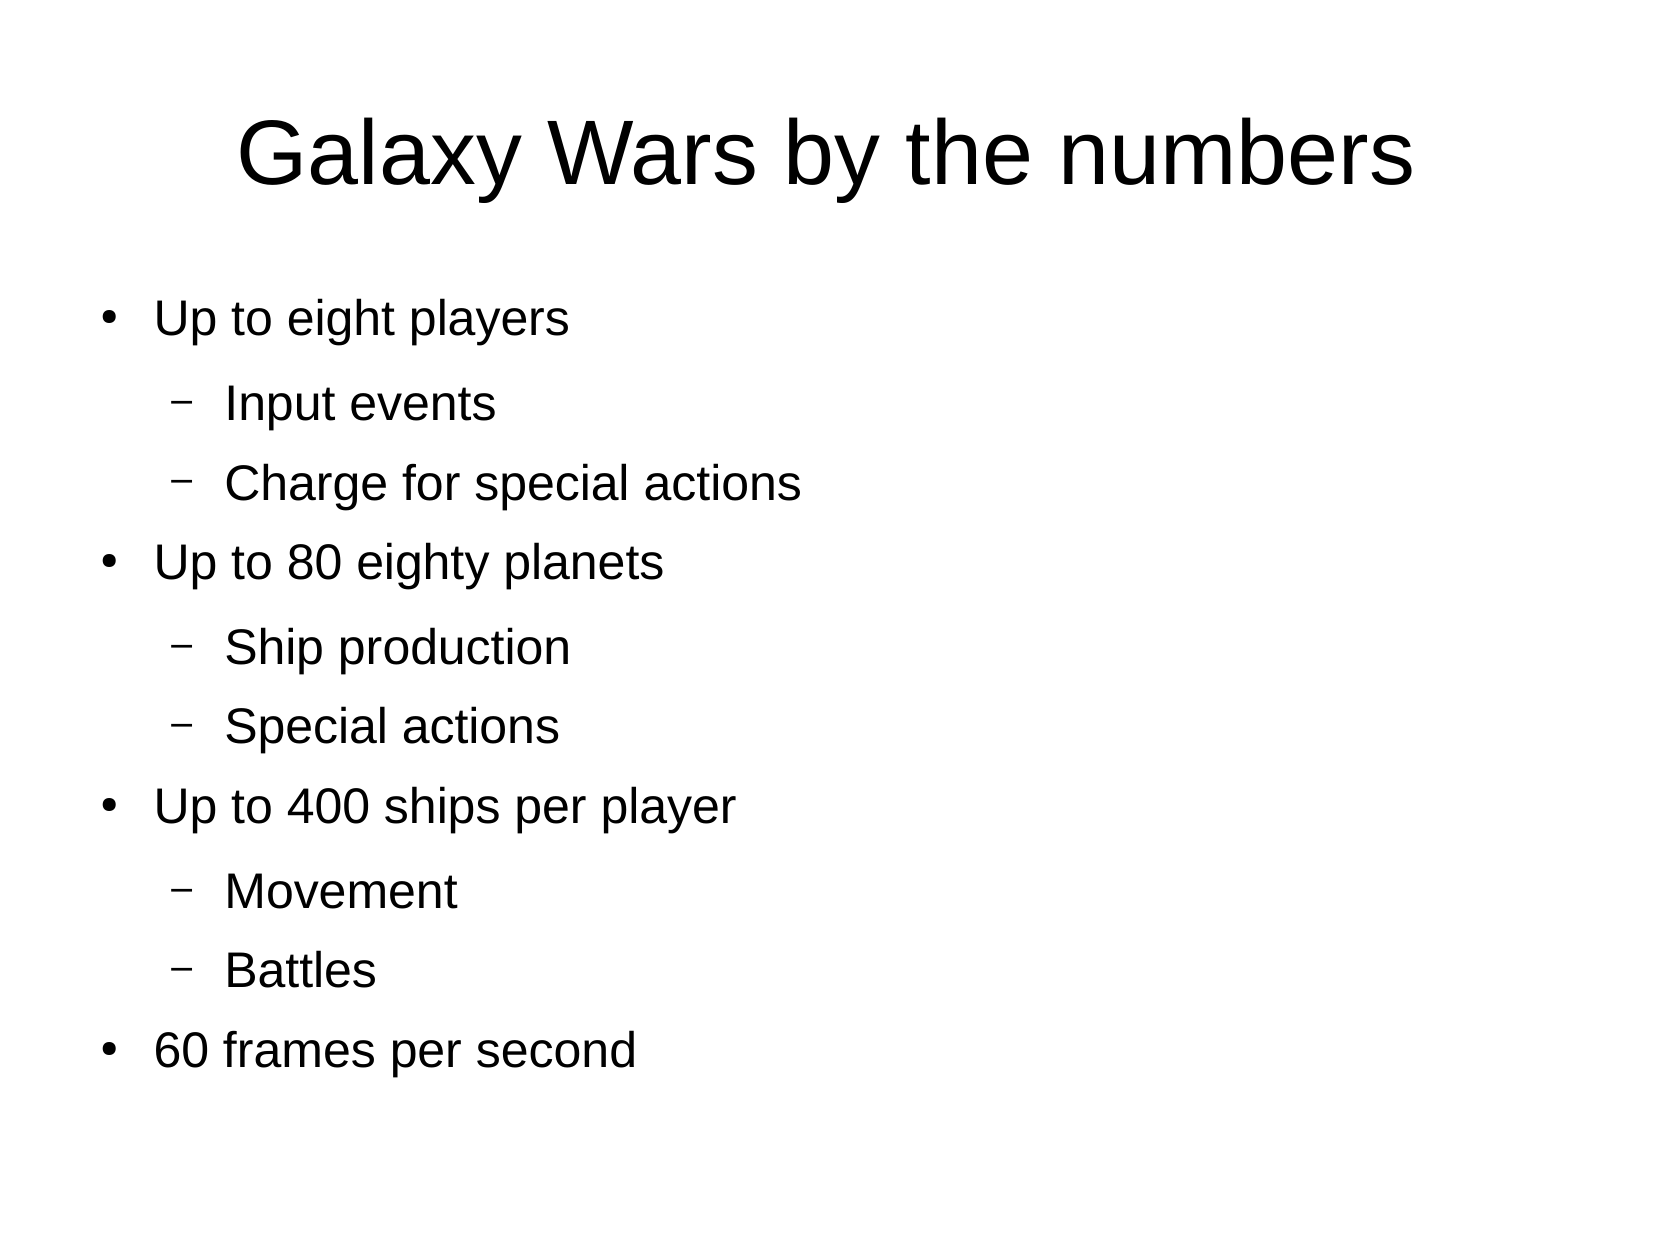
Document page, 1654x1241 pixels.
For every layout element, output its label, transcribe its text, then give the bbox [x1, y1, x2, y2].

list Up to eight players Input events Charge for special actions Up to 80 eighty planets Ship production Special actions Up to 400 ships per player Movement Battles 60 frames per second [82, 290, 1571, 1109]
title Galaxy Wars by the numbers [82, 49, 1571, 257]
